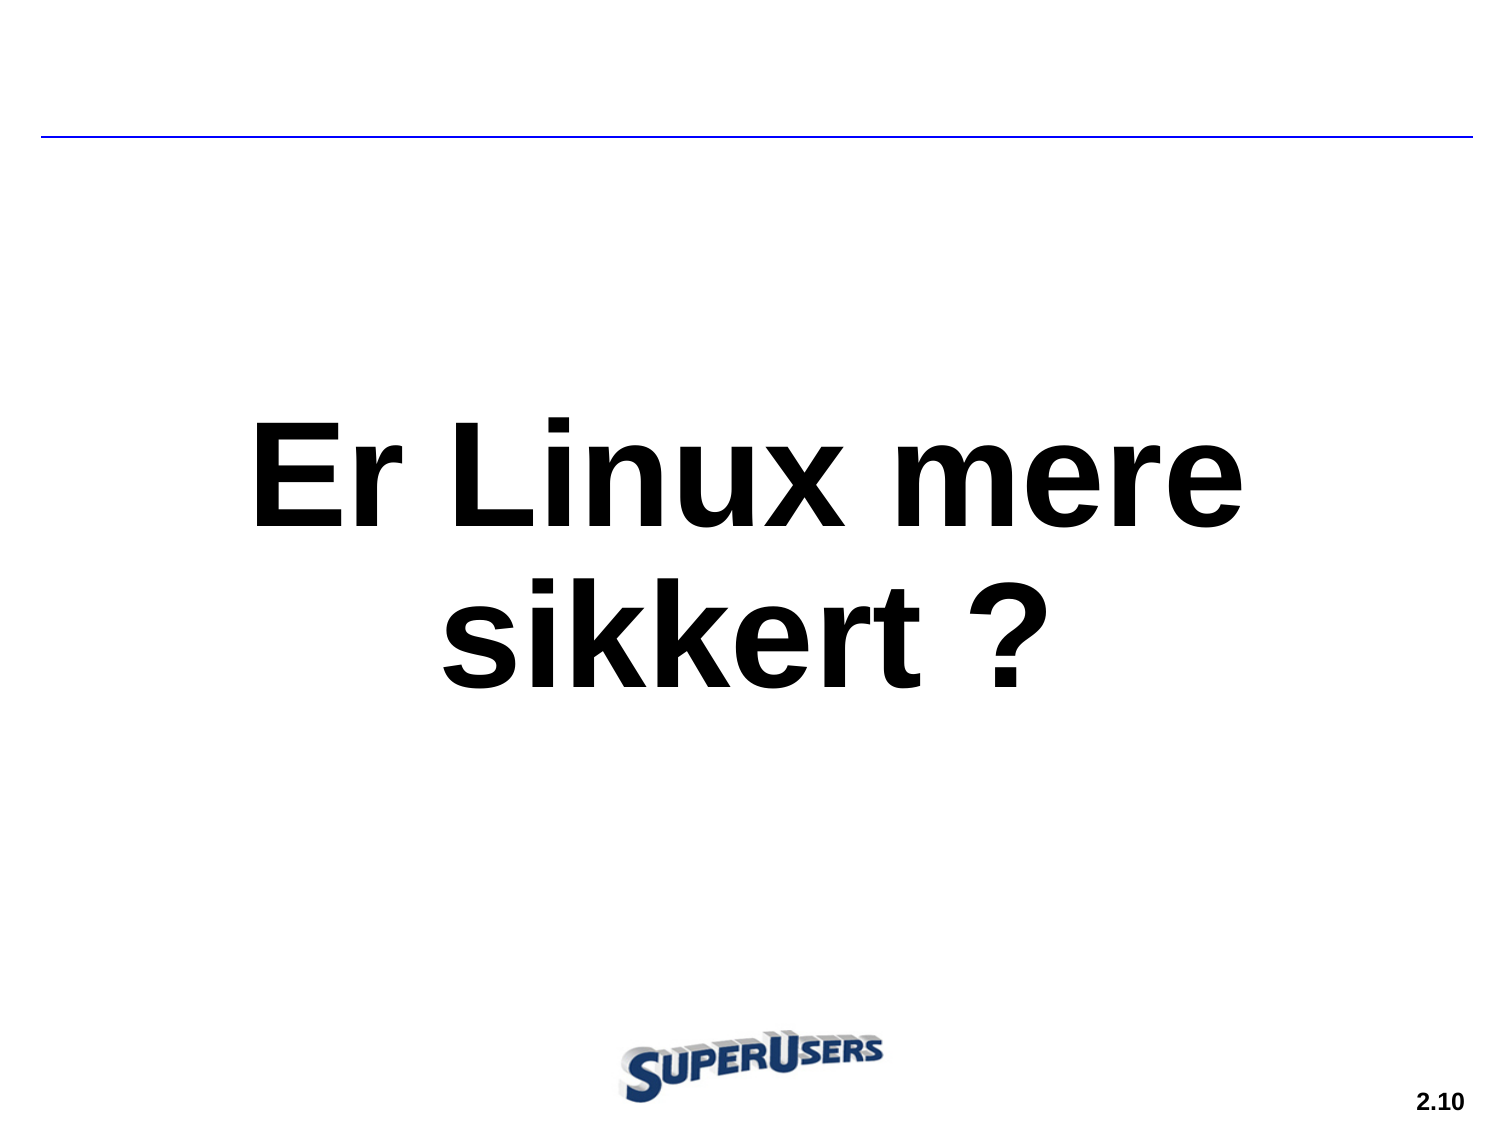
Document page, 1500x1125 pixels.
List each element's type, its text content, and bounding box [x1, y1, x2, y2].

picture [592, 1015, 908, 1123]
list Er Linux mere sikkert ? [233, 391, 1267, 734]
